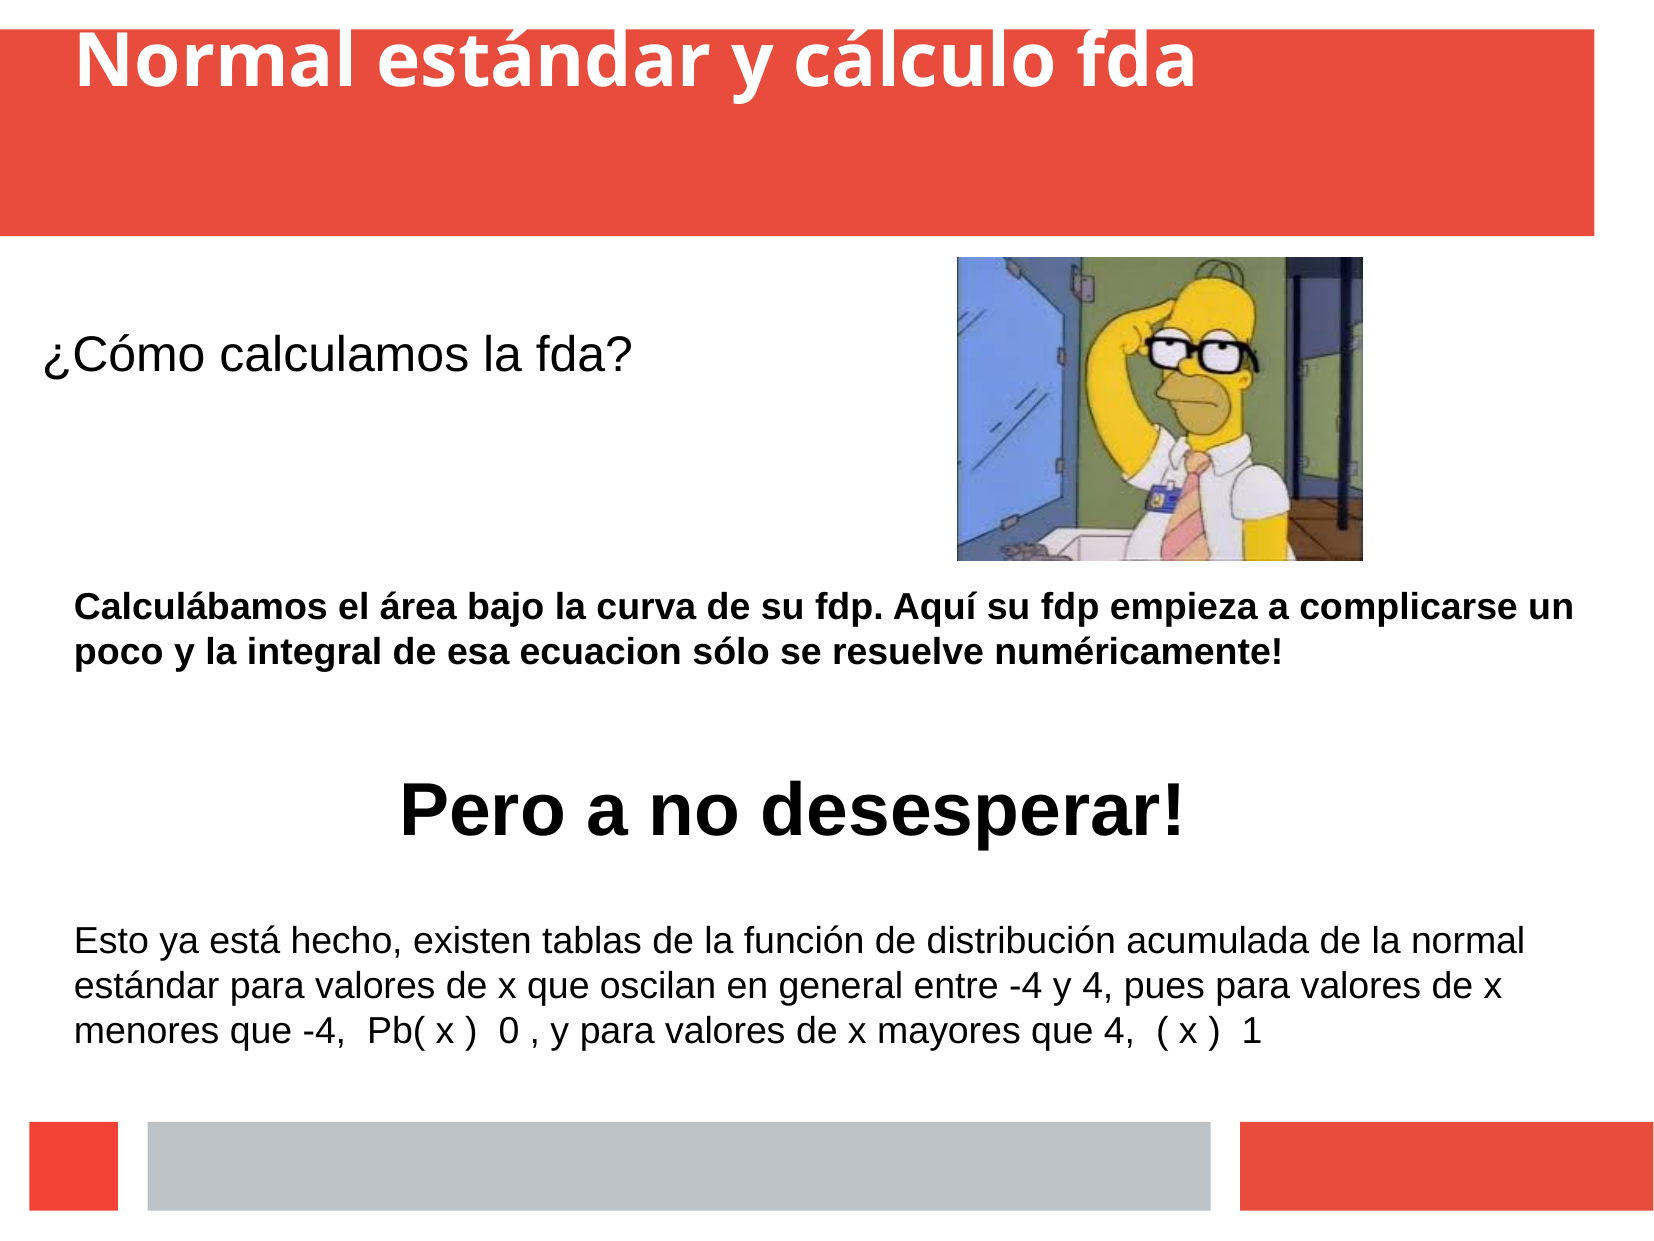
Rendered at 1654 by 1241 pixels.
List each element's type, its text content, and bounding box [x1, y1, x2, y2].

title Normal estándar y cálculo fda [59, 59, 1595, 207]
text_box Pero a no desesperar! [384, 745, 1565, 992]
list Esto ya está hecho, existen tablas de la función de distribución acumulada de la normal estándar para valores de x que oscilan en general entre -4 y 4, pues para valores de x menores que -4, Pb( x ) 0 , y para valores de x mayores que 4, ( x ) 1 [59, 900, 1565, 1241]
text_box Calculábamos el área bajo la curva de su fdp. Aquí su fdp empieza a complicarse un poco y la integral de esa ecuacion sólo se resuelve numéricamente! [59, 566, 1595, 715]
text_box ¿Cómo calculamos la fda? [26, 306, 766, 396]
picture [957, 257, 1363, 561]
